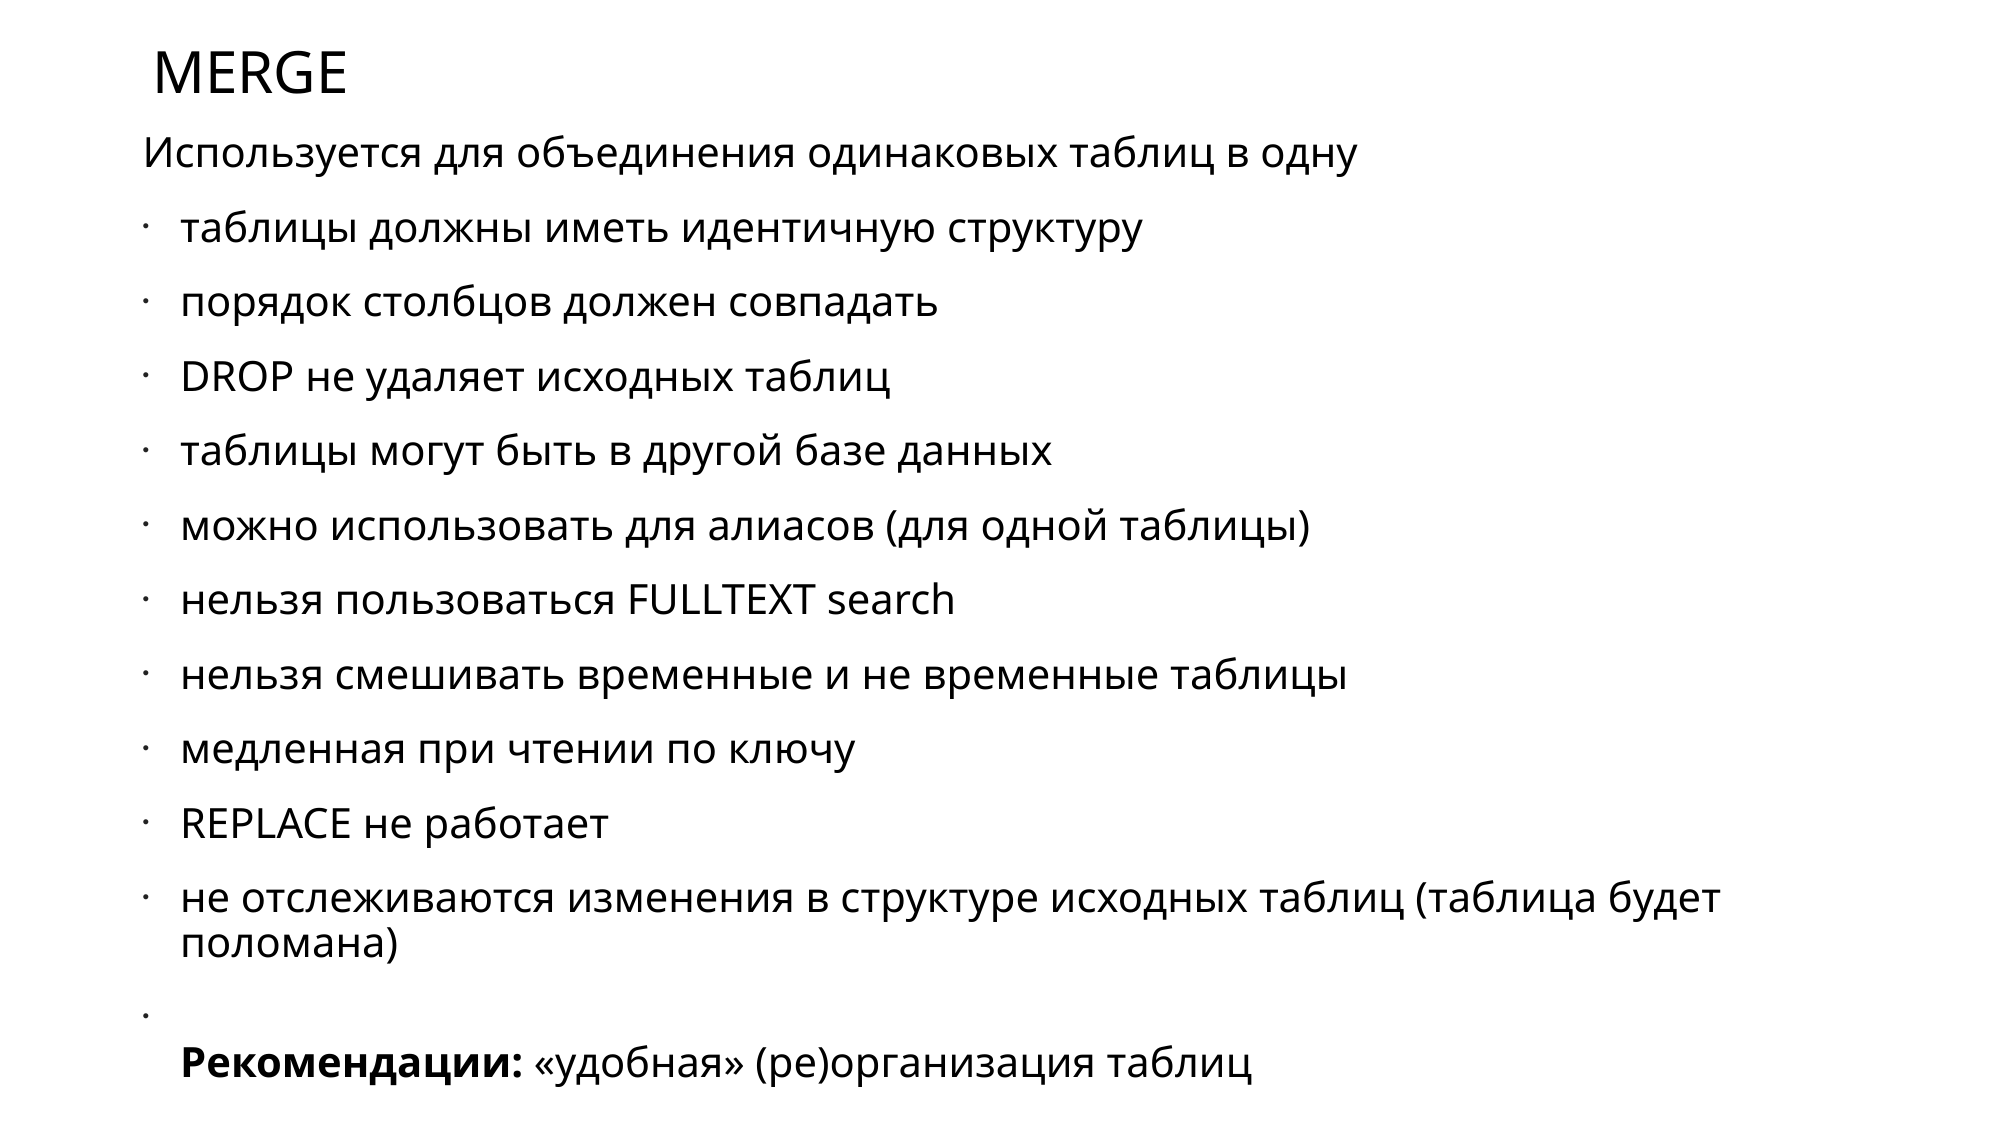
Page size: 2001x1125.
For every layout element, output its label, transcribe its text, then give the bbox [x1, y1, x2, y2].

title MERGE [137, 35, 1863, 166]
list Используется для объединения одинаковых таблиц в одну таблицы должны иметь идентичную структуру порядок столбцов должен совпадать DROP не удаляет исходных таблиц таблицы могут быть в другой базе данных можно использовать для алиасов (для одной таблицы) нельзя пользоваться FULLTEXT search нельзя смешивать временные и не временные таблицы медленная при чтении по ключу REPLACE не работает не отслеживаются изменения в структуре исходных таблиц (таблица будет поломана) Рекомендации: «удобная» (ре)организация таблиц [127, 124, 1853, 1119]
